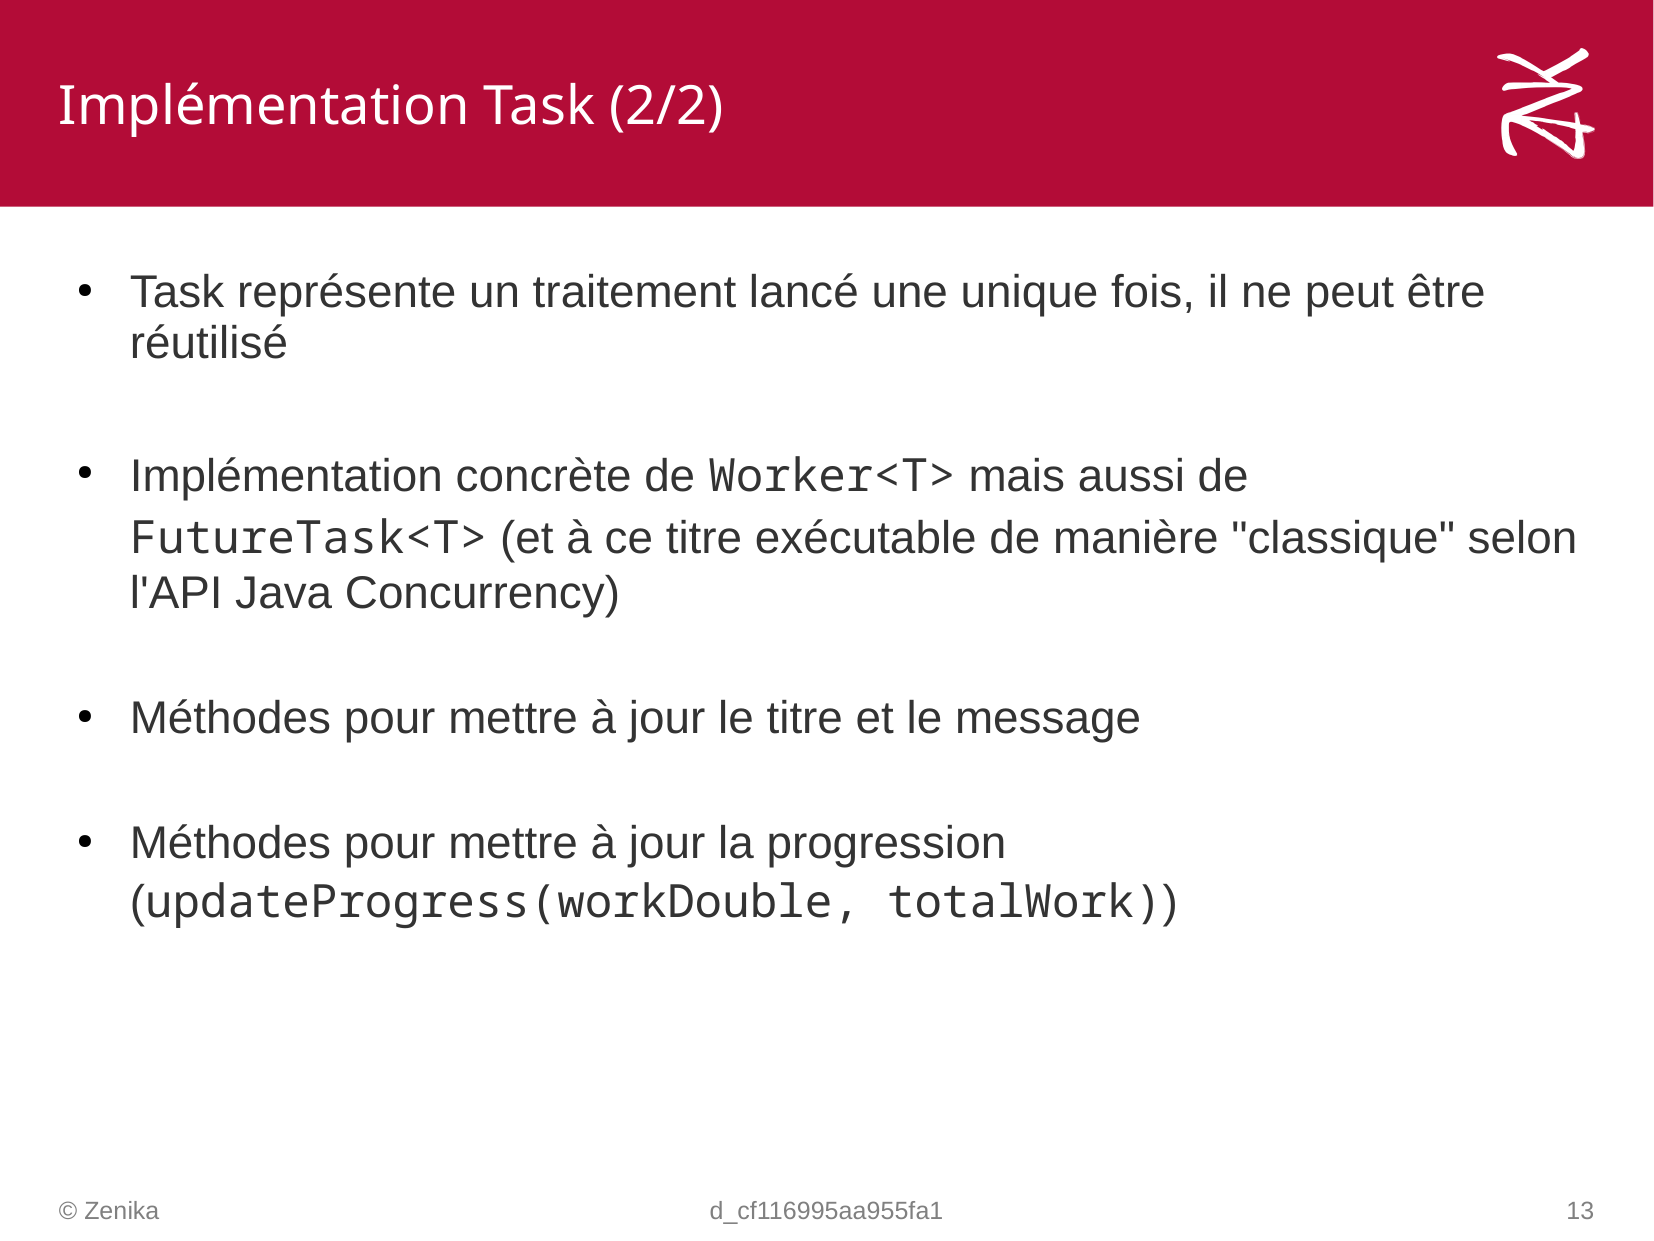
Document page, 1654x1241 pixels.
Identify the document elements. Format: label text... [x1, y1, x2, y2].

list Task représente un traitement lancé une unique fois, il ne peut être réutilisé Implémentation concrète de Worker<T> mais aussi de FutureTask<T> (et à ce titre exécutable de manière "classique" selon l'API Java Concurrency) Méthodes pour mettre à jour le titre et le message Méthodes pour mettre à jour la progression (updateProgress(workDouble, totalWork)) [59, 265, 1595, 1182]
title Implémentation Task (2/2) [59, 29, 1595, 178]
